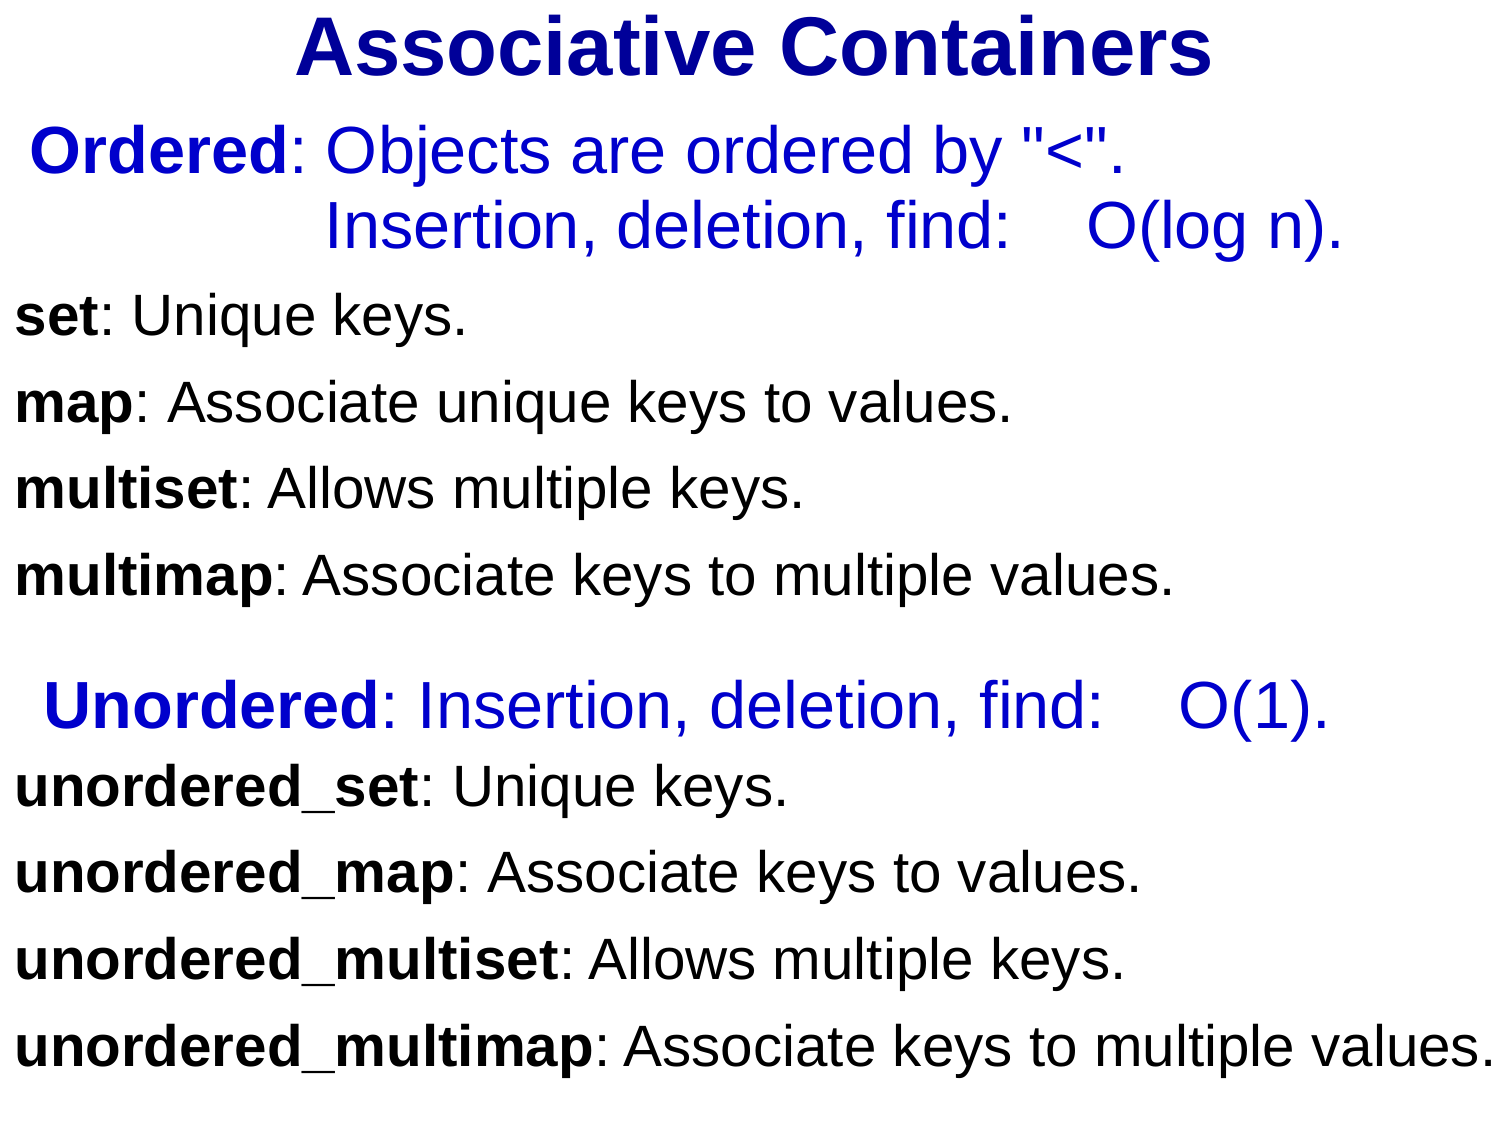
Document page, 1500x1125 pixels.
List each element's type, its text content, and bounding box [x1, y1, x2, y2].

title Associative Containers [75, 0, 1434, 100]
text_box Unordered: Insertion, deletion, find: O(1). [28, 660, 1471, 740]
list set: Unique keys. map: Associate unique keys to values. multiset: Allows multiple keys. multimap: Associate keys to multiple values. [0, 270, 1486, 661]
list unordered_set: Unique keys. unordered_map: Associate keys to values. unordered_multiset: Allows multiple keys. unordered_multimap: Associate keys to multiple values. [0, 740, 1500, 1125]
text_box Ordered: Objects are ordered by "<". Insertion, deletion, find: O(log n). [15, 105, 1457, 286]
